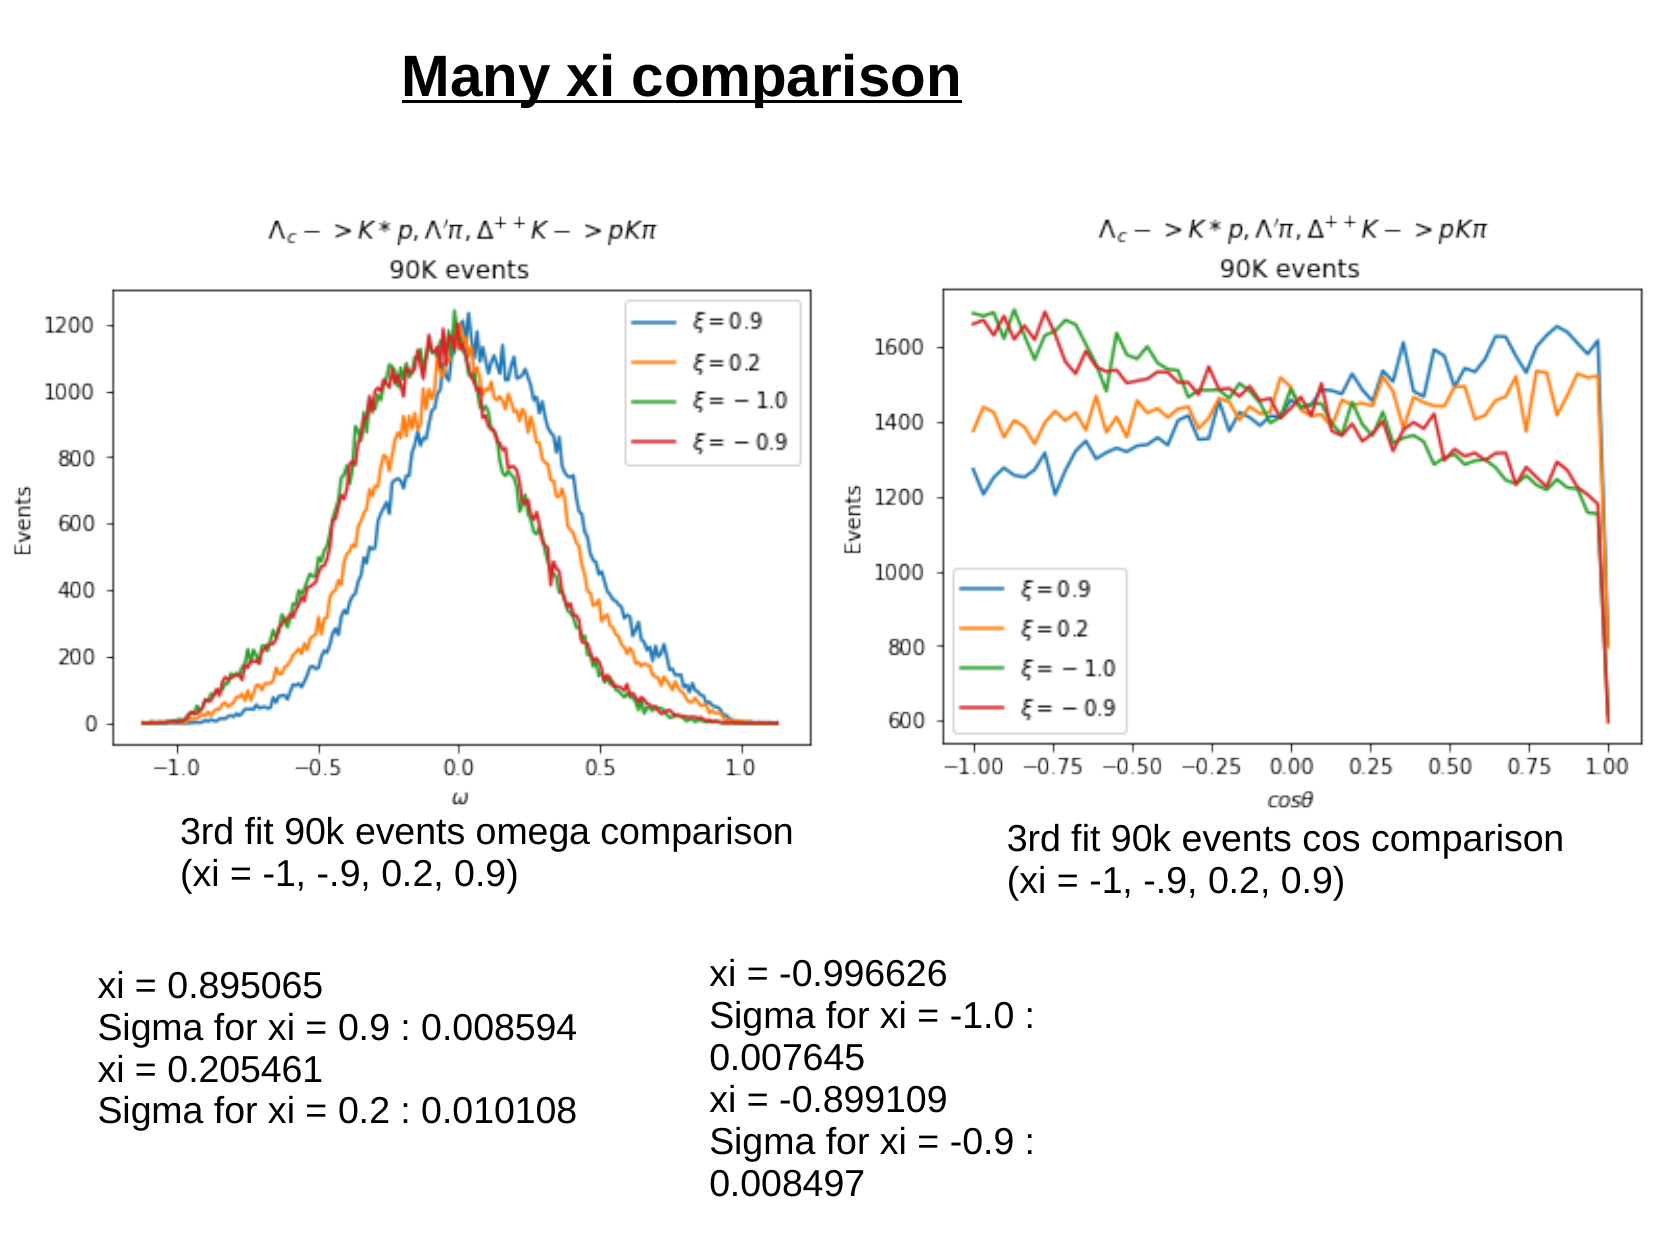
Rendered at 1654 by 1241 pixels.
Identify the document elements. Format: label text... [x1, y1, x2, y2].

text_box 3rd fit 90k events omega comparison (xi = -1, -.9, 0.2, 0.9) [165, 824, 809, 903]
picture [0, 200, 823, 824]
text_box Many xi comparison [386, 36, 1054, 119]
text_box xi = -0.996626 Sigma for xi = -1.0 : 0.007645 xi = -0.899109 Sigma for xi = -0.9 : 0.008497 [694, 944, 1217, 1171]
picture [830, 199, 1654, 827]
text_box xi = 0.895065 Sigma for xi = 0.9 : 0.008594 xi = 0.205461 Sigma for xi = 0.2 : 0.010108 [82, 956, 605, 1182]
text_box 3rd fit 90k events cos comparison (xi = -1, -.9, 0.2, 0.9) [992, 827, 1591, 910]
